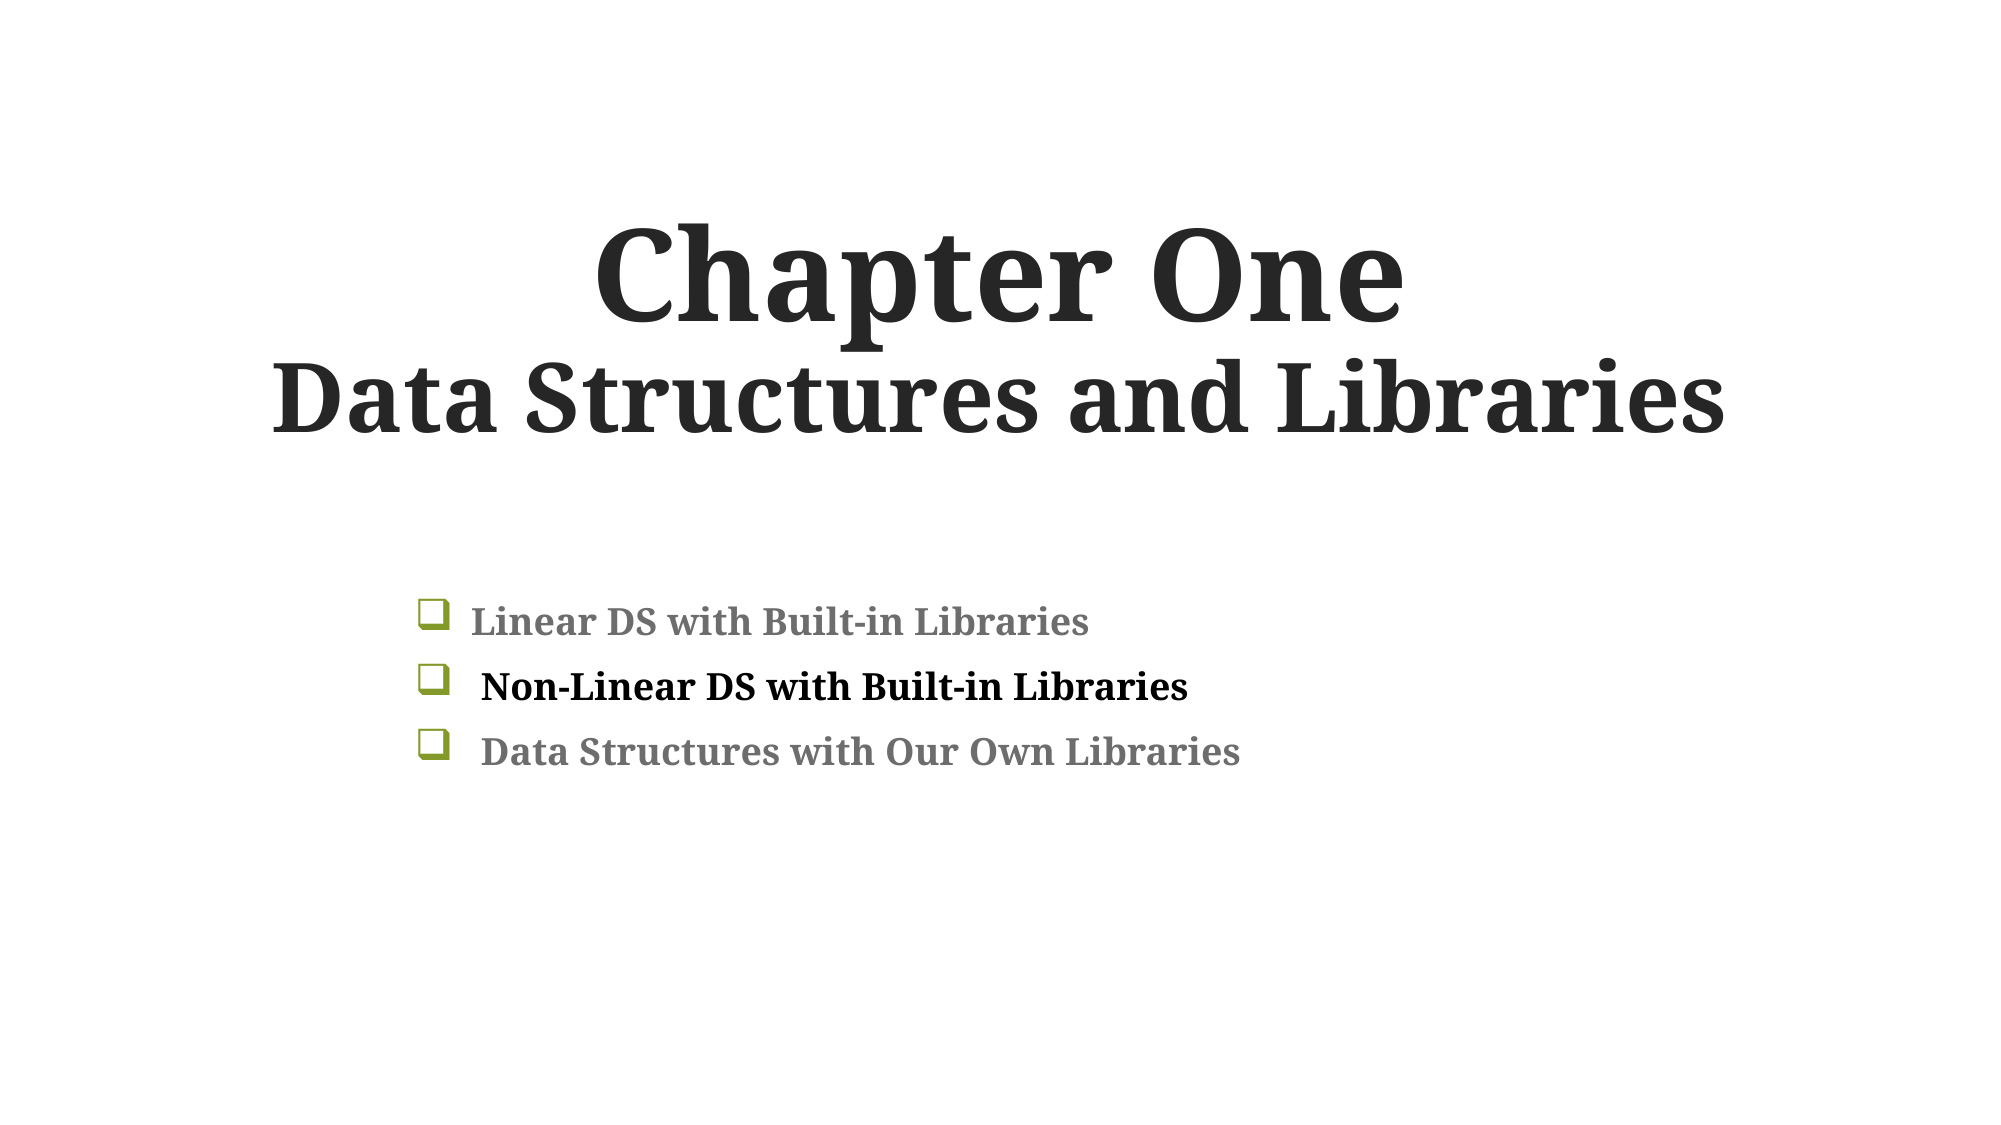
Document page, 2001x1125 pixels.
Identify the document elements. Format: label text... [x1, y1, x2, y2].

text_box Linear DS with Built-in Libraries Non-Linear DS with Built-in Libraries Data Structures with Our Own Libraries [249, 590, 1750, 863]
text_box Chapter One Data Structures and Libraries [249, 184, 1750, 576]
